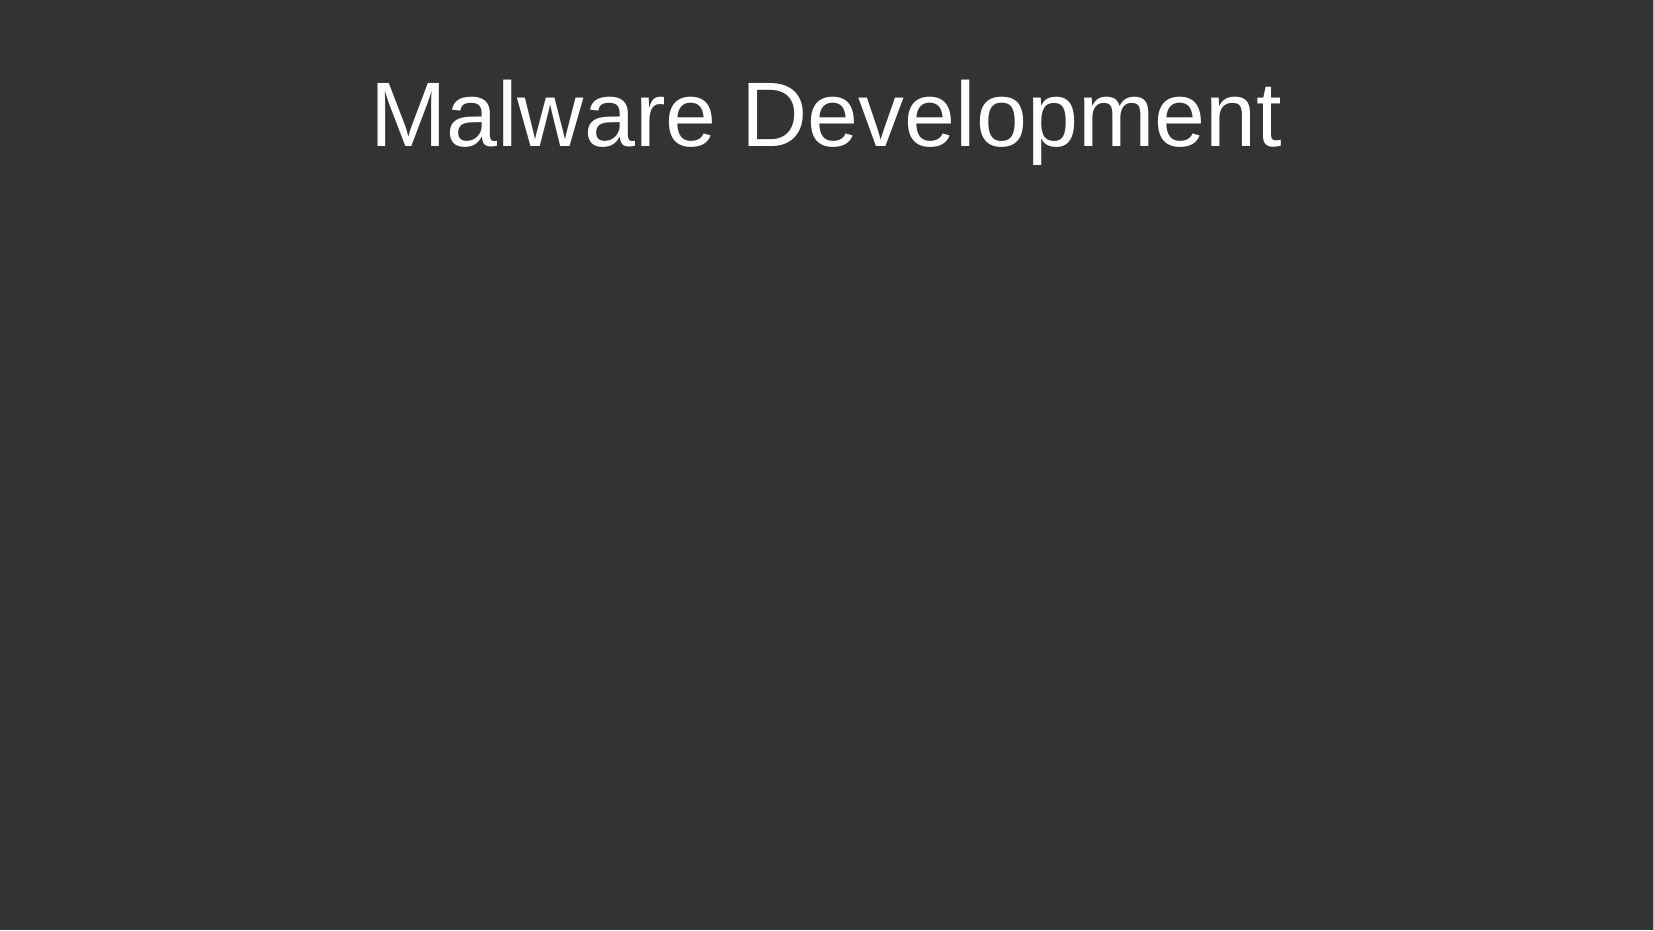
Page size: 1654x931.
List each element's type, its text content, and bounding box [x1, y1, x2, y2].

title Malware Development [82, 37, 1571, 193]
